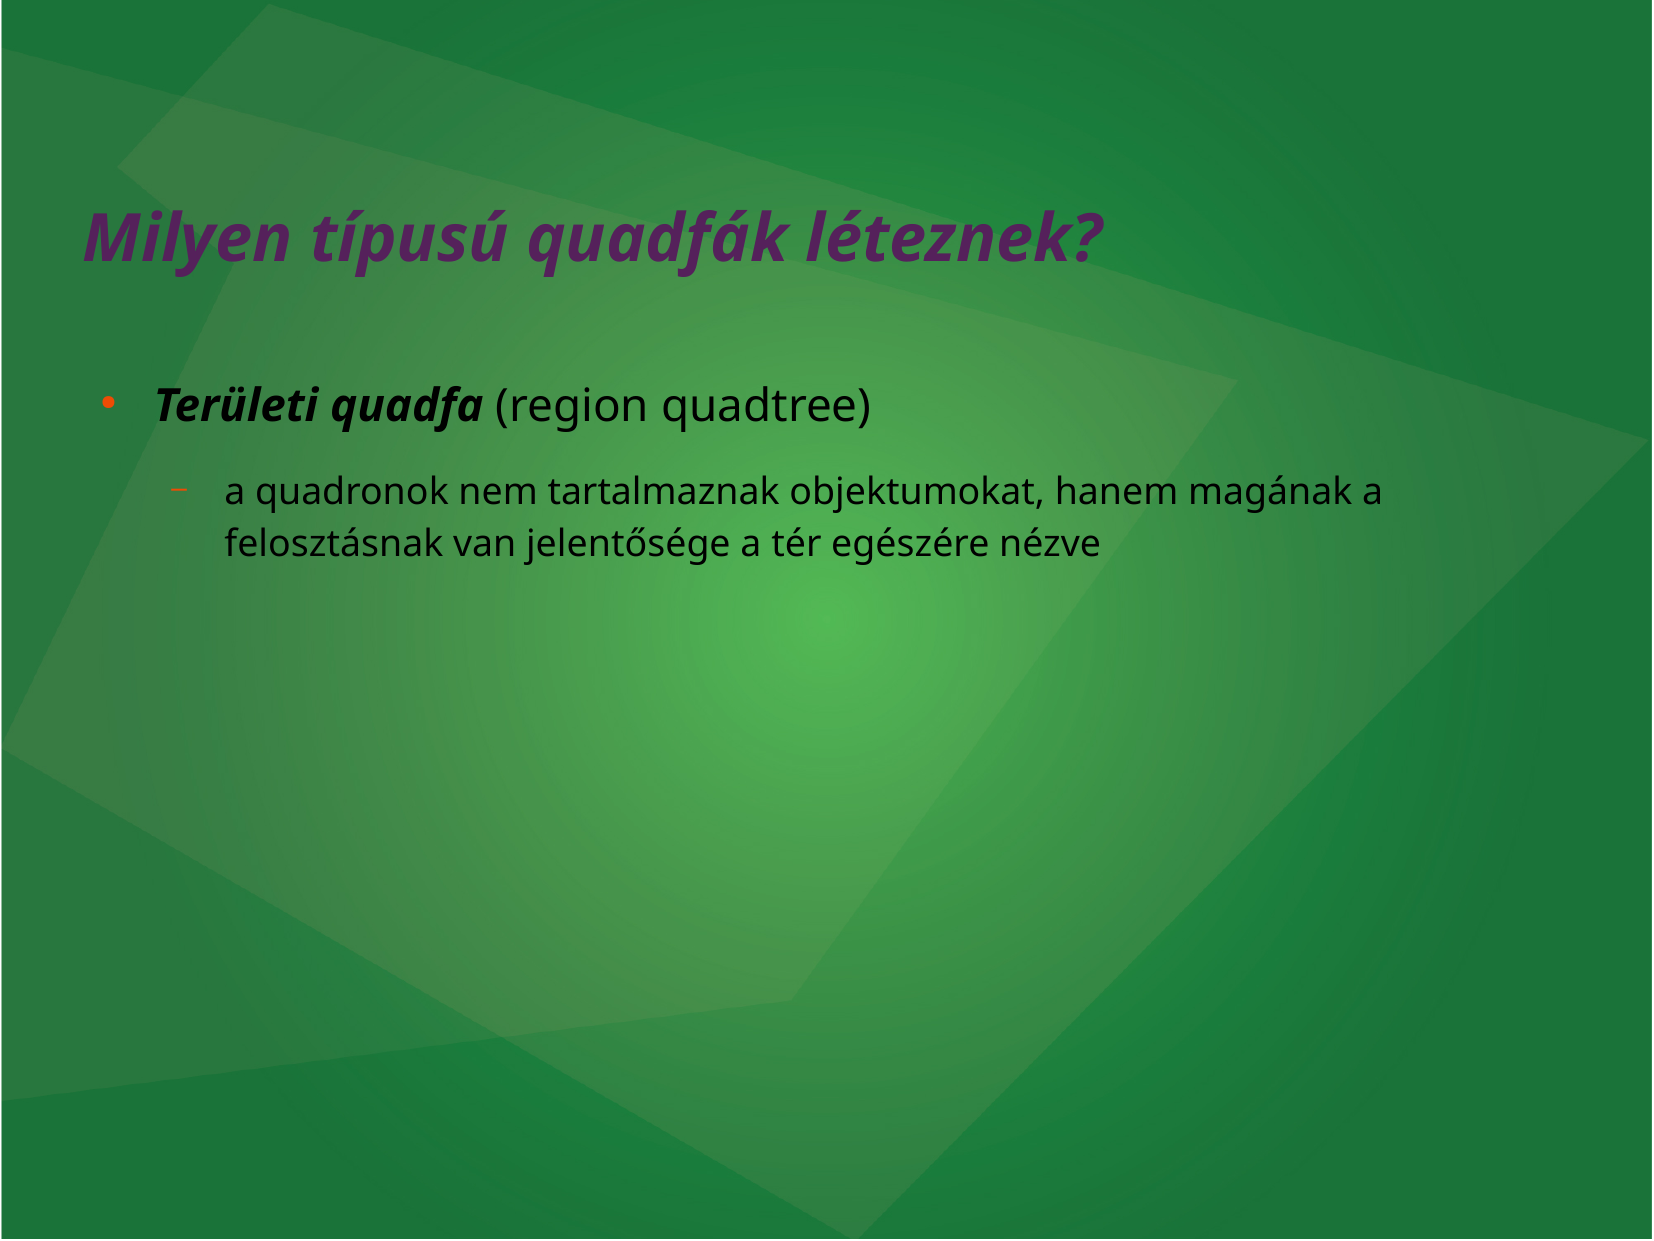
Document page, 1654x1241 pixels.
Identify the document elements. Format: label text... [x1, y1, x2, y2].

title Milyen típusú quadfák léteznek? [82, 132, 1571, 340]
picture [0, 0, 1652, 1241]
list Területi quadfa (region quadtree) a quadronok nem tartalmaznak objektumokat, hanem magának a felosztásnak van jelentősége a tér egészére nézve [82, 372, 1571, 1093]
